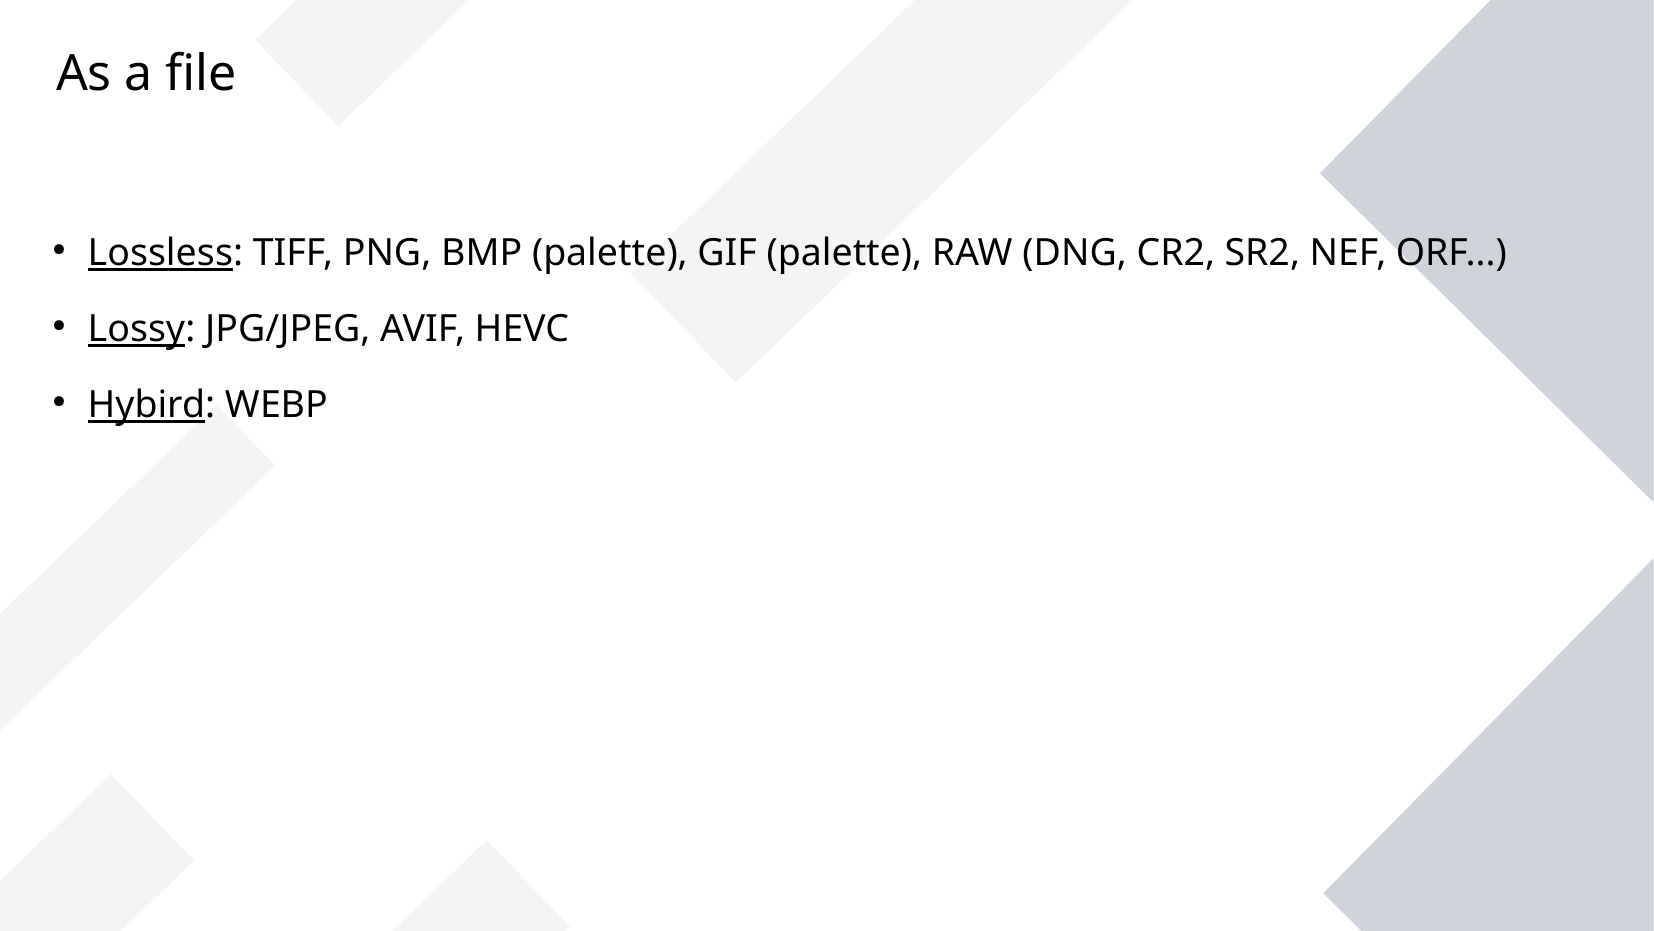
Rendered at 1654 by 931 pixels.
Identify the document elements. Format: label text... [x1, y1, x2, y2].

text_box Lossless: TIFF, PNG, BMP (palette), GIF (palette), RAW (DNG, CR2, SR2, NEF, ORF...) Lossy: JPG/JPEG, AVIF, HEVC Hybird: WEBP [37, 142, 1576, 487]
text_box As a file [41, 29, 253, 113]
